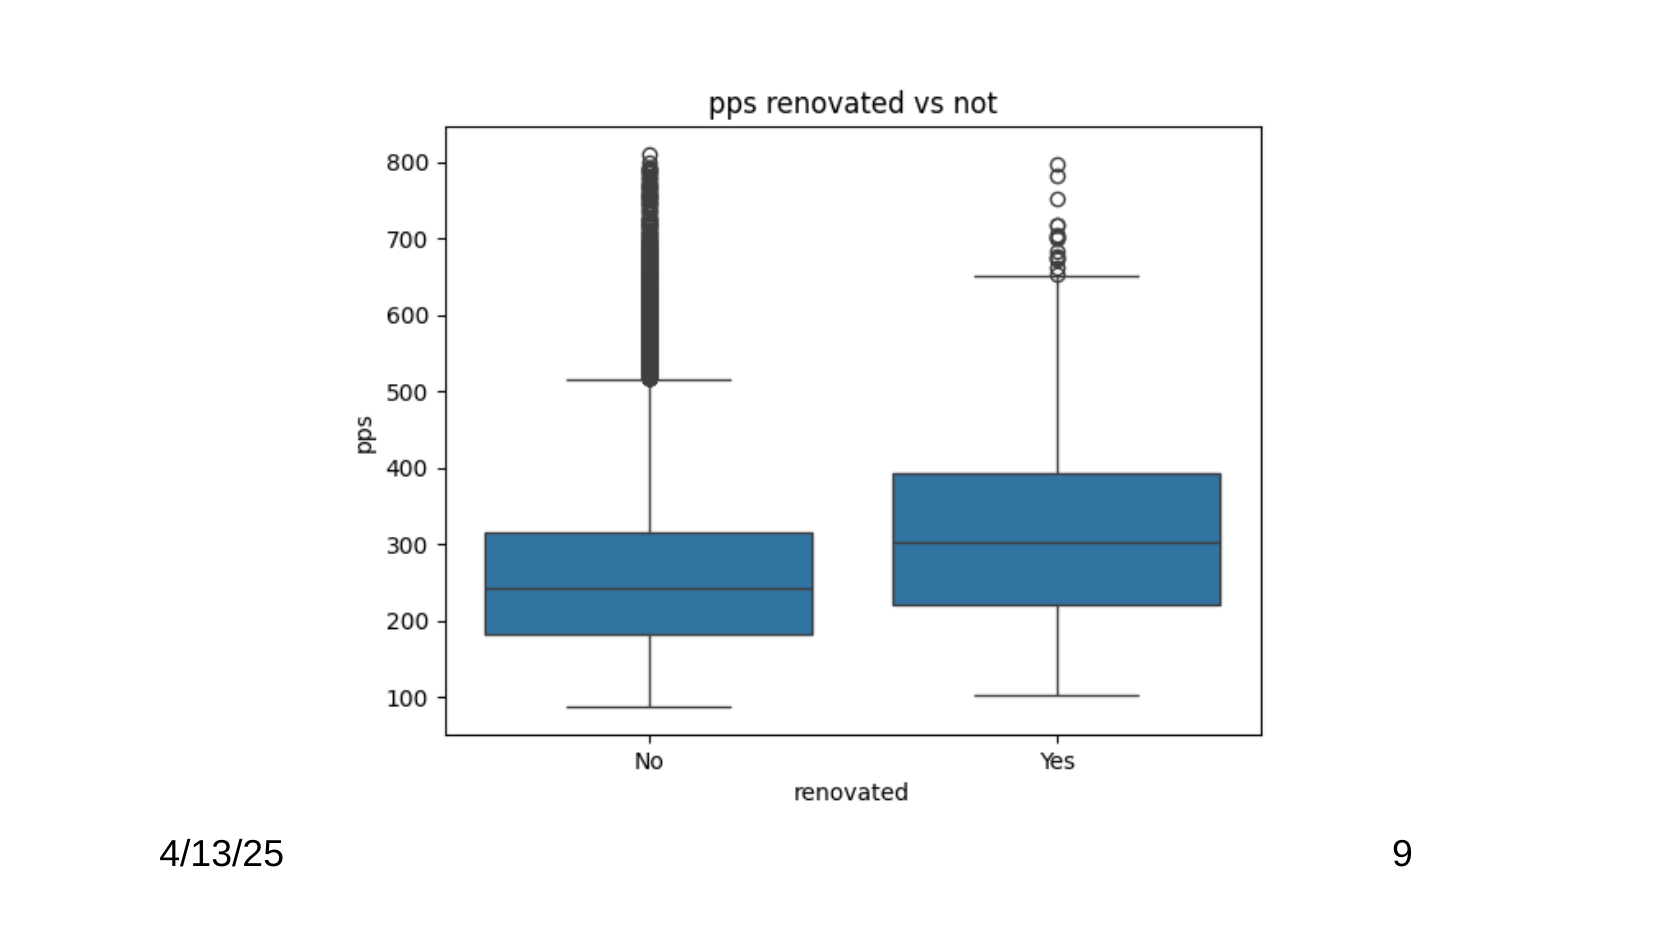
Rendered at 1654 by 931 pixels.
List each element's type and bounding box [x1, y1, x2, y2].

picture [337, 74, 1276, 822]
